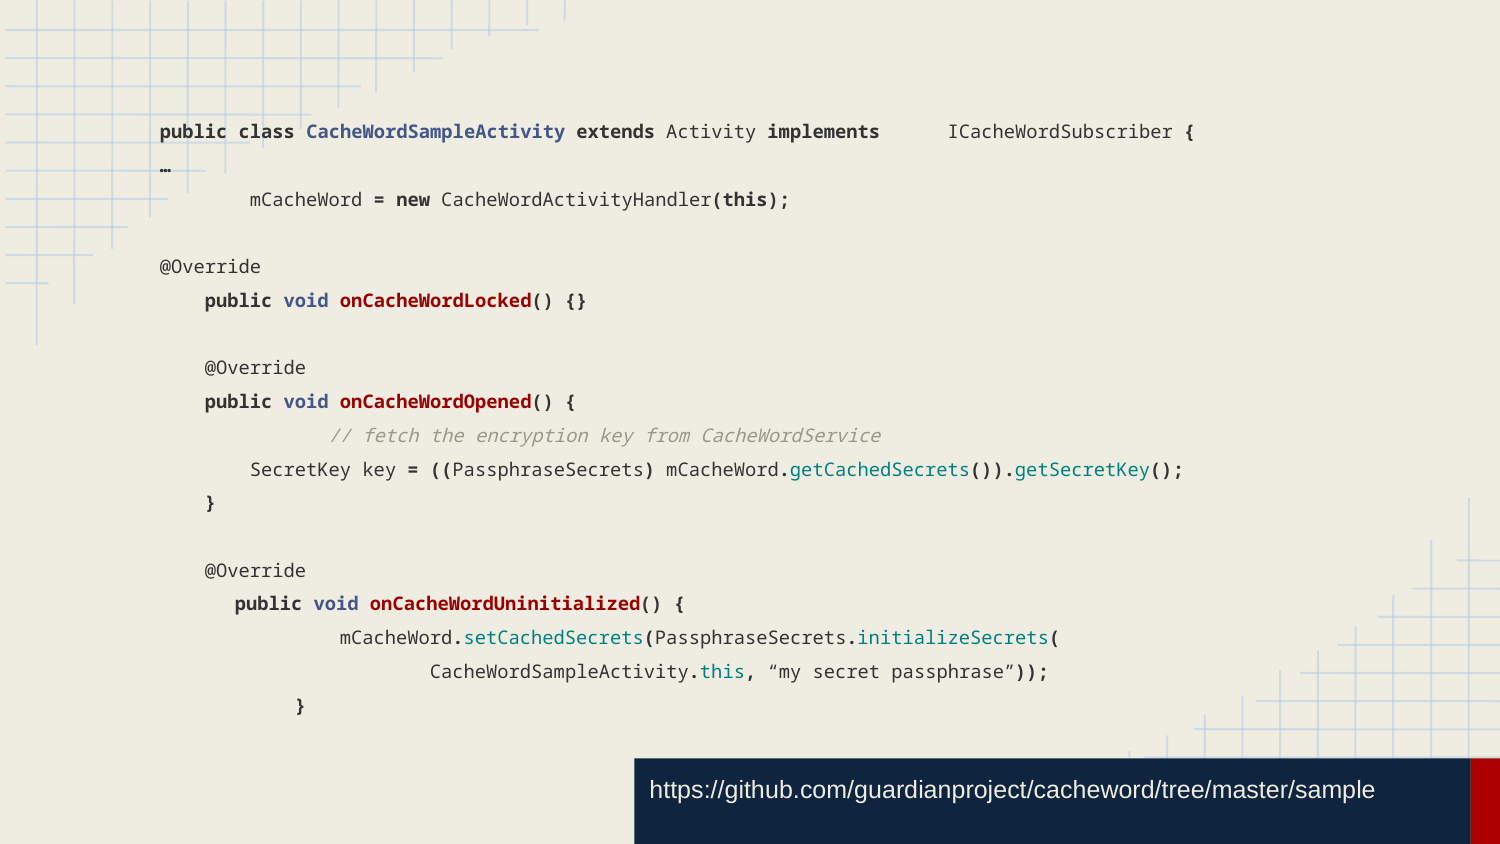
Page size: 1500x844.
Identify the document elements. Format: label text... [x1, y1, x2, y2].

list https://github.com/guardianproject/cacheword/tree/master/sample [634, 758, 1471, 844]
text_box public class CacheWordSampleActivity extends Activity implements ICacheWordSubscriber { … mCacheWord = new CacheWordActivityHandler(this); @Override public void onCacheWordLocked() {} @Override public void onCacheWordOpened() { // fetch the encryption key from CacheWordService SecretKey key = ((PassphraseSecrets) mCacheWord.getCachedSecrets()).getSecretKey(); } @Override public void onCacheWordUninitialized() { mCacheWord.setCachedSecrets(PassphraseSecrets.initializeSecrets( CacheWordSampleActivity.this, “my secret passphrase”)); } [144, 0, 1500, 690]
